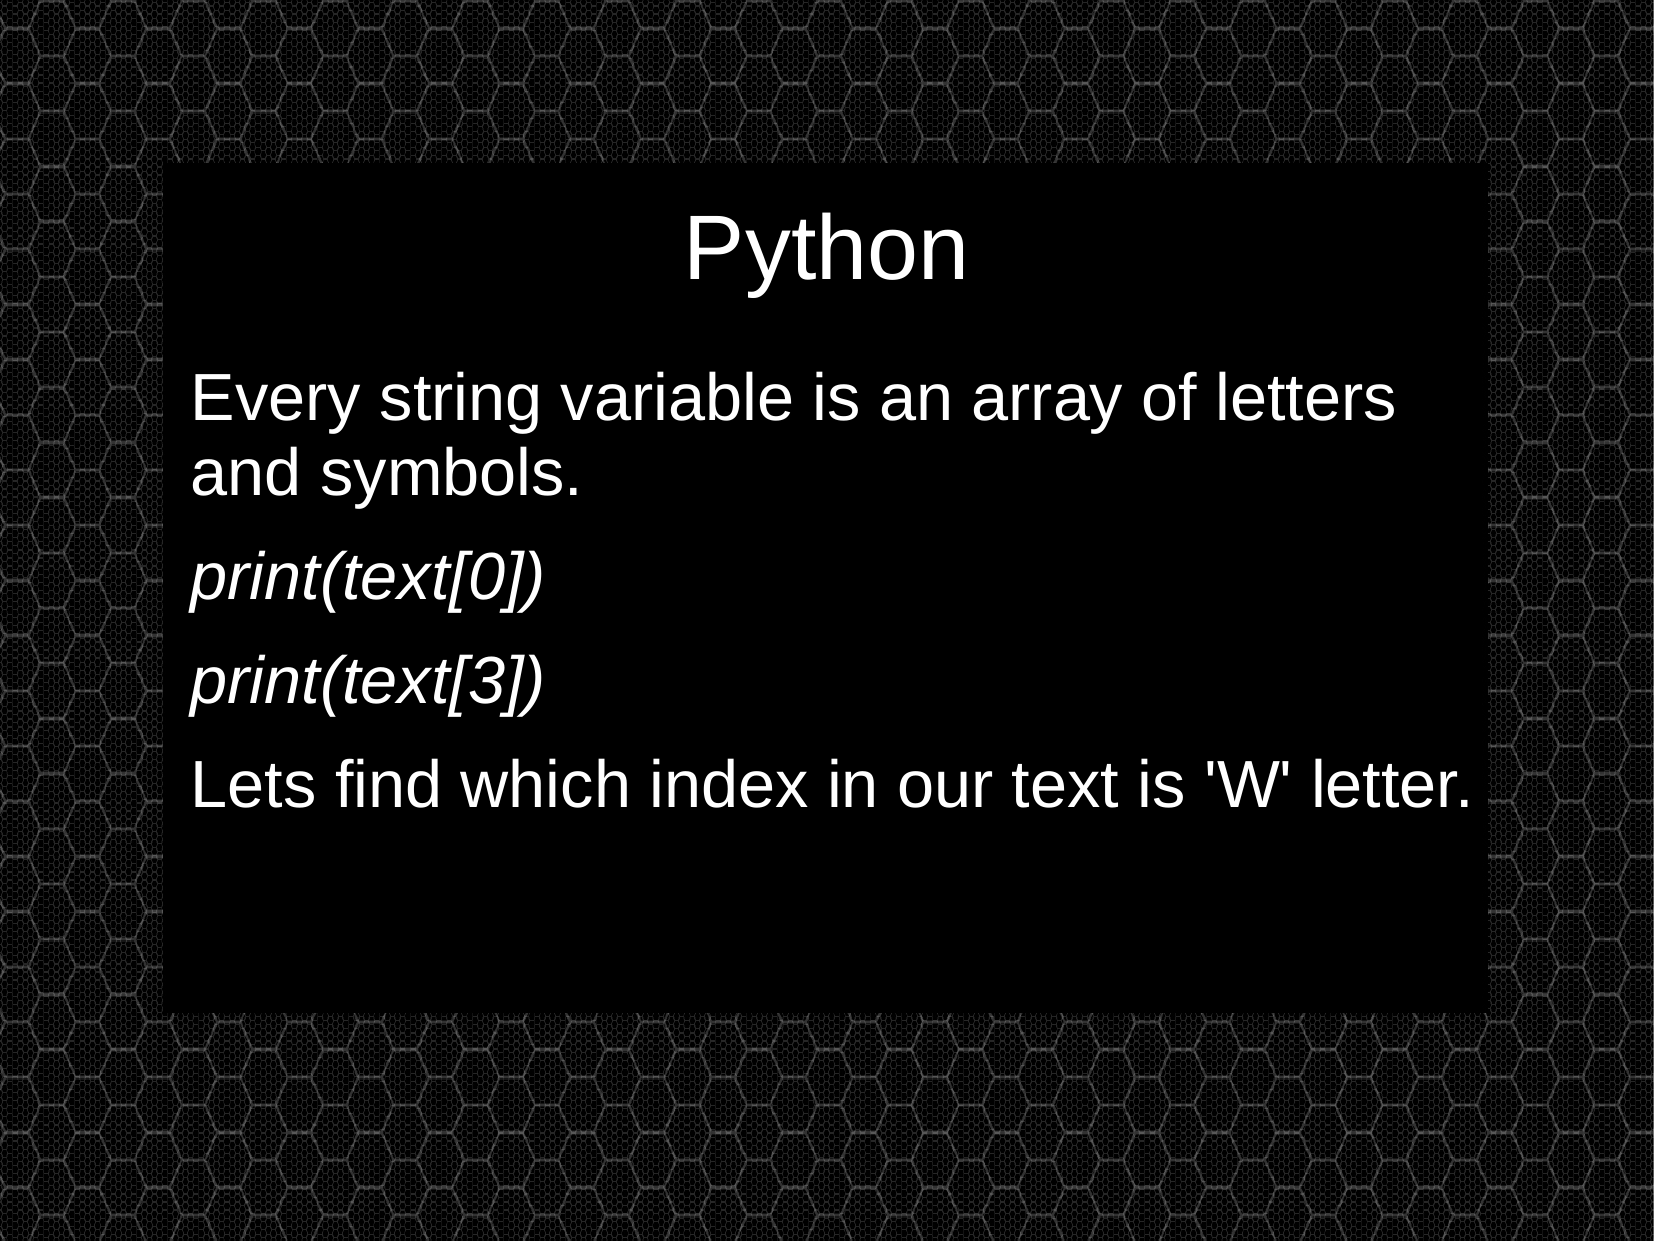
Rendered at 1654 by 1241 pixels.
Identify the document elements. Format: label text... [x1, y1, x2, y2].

picture [0, 0, 1654, 1241]
title Python [82, 165, 1571, 331]
list Every string variable is an array of letters and symbols. print(text[0]) print(text[3]) Lets find which index in our text is 'W' letter. [120, 360, 1501, 1010]
